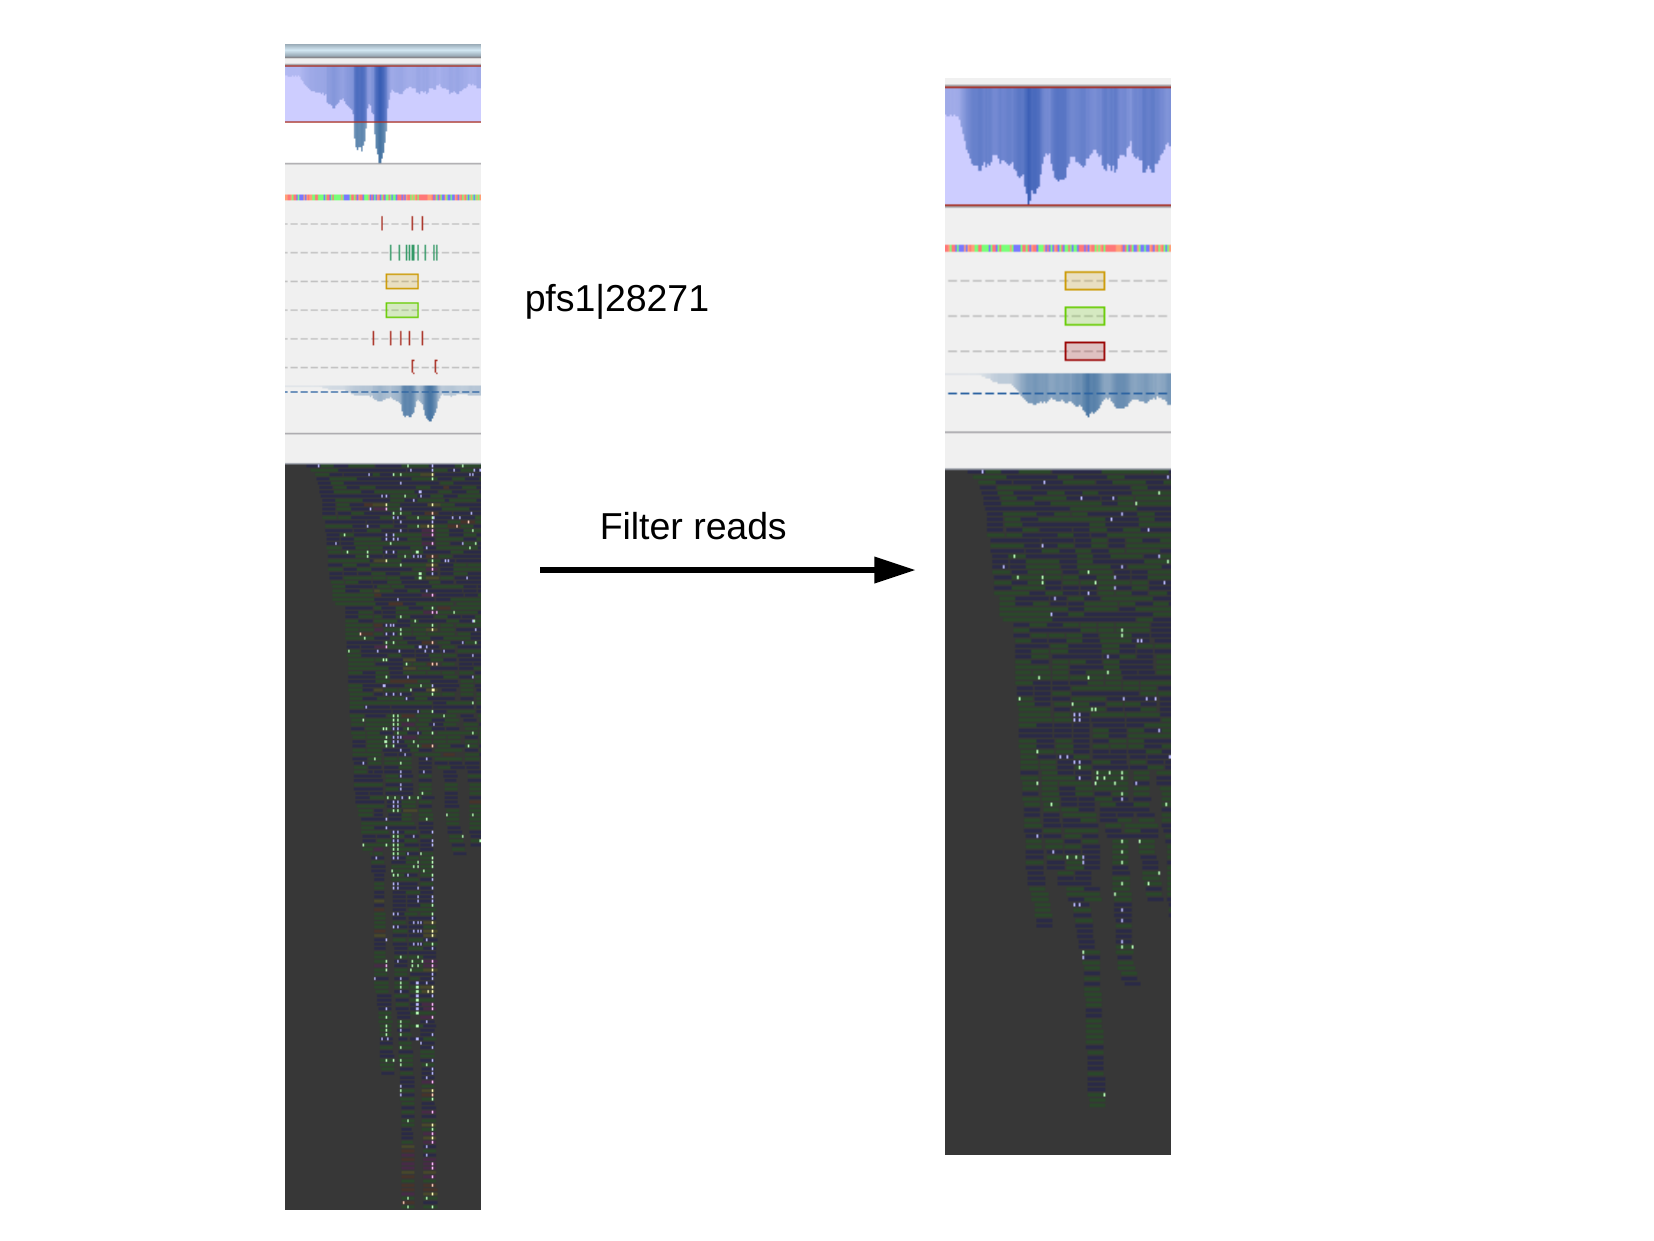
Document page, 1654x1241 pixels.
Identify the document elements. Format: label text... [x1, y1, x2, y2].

text_box Filter reads [585, 498, 841, 556]
text_box pfs1|28271 [510, 270, 751, 331]
picture [285, 44, 481, 1210]
picture [945, 78, 1171, 1156]
